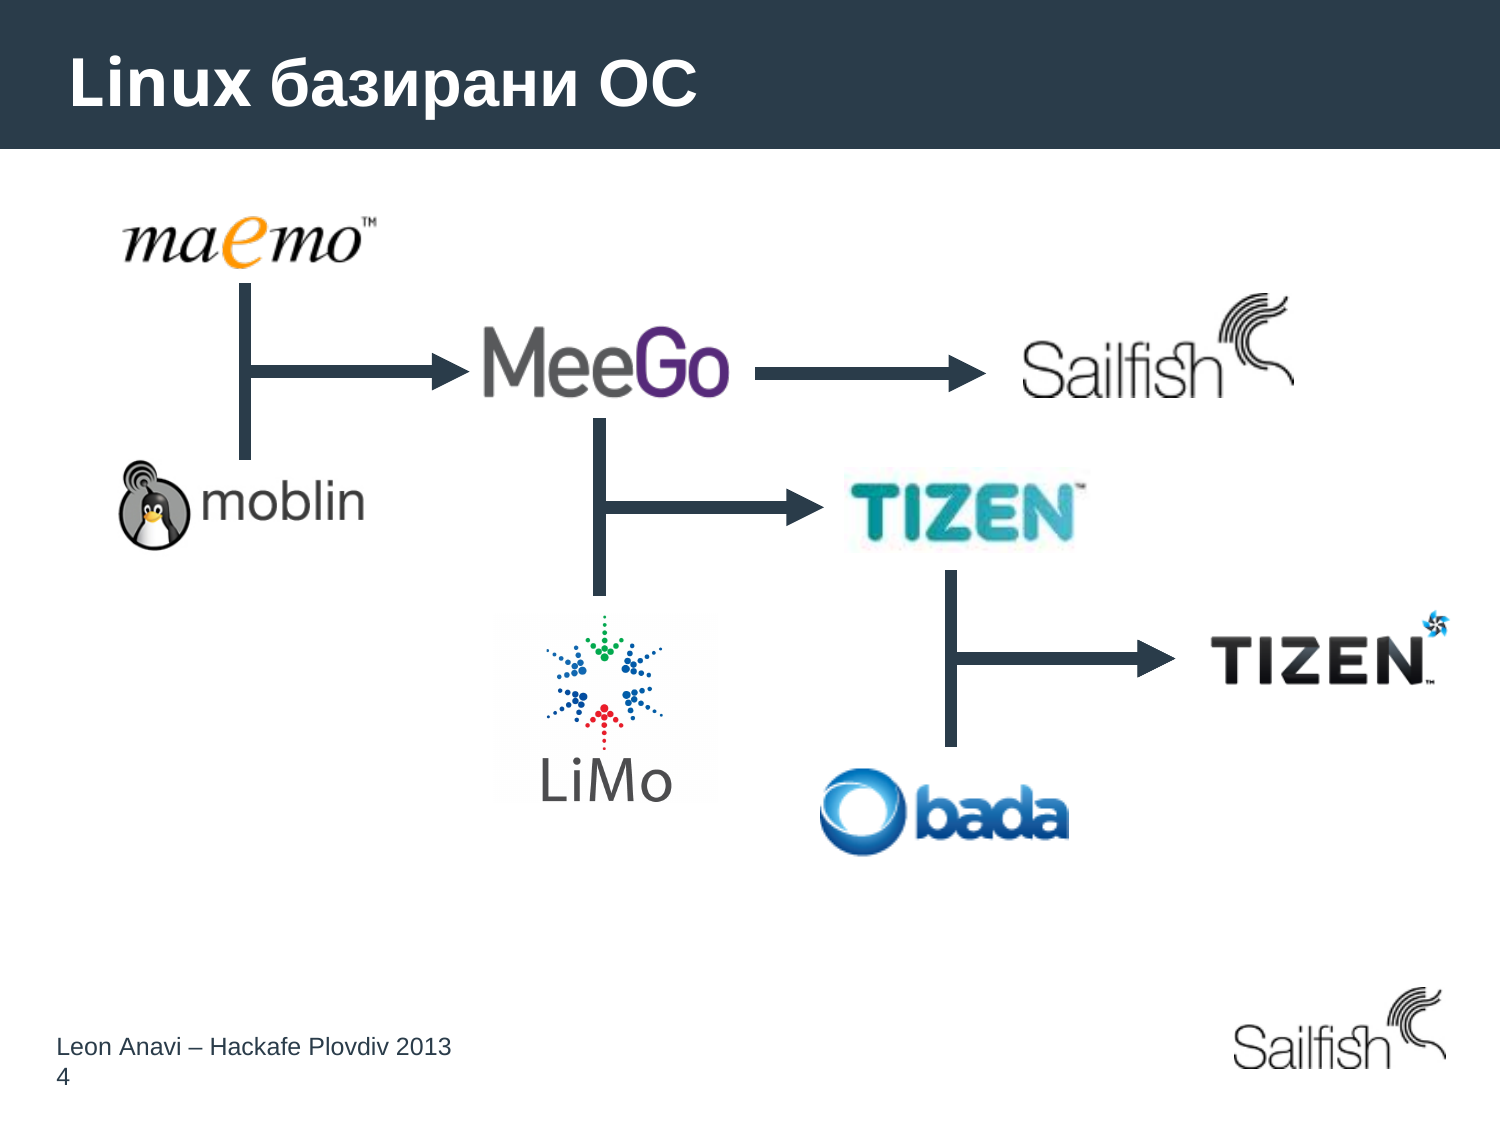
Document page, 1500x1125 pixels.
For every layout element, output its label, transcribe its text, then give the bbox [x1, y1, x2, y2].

picture [1187, 586, 1474, 710]
text_box Linux базирани ОС [53, 32, 1466, 173]
picture [88, 196, 402, 291]
picture [1023, 293, 1294, 398]
picture [481, 318, 730, 401]
picture [844, 467, 1093, 553]
picture [820, 745, 1069, 883]
picture [1234, 987, 1446, 1069]
picture [493, 613, 718, 803]
picture [91, 450, 399, 561]
